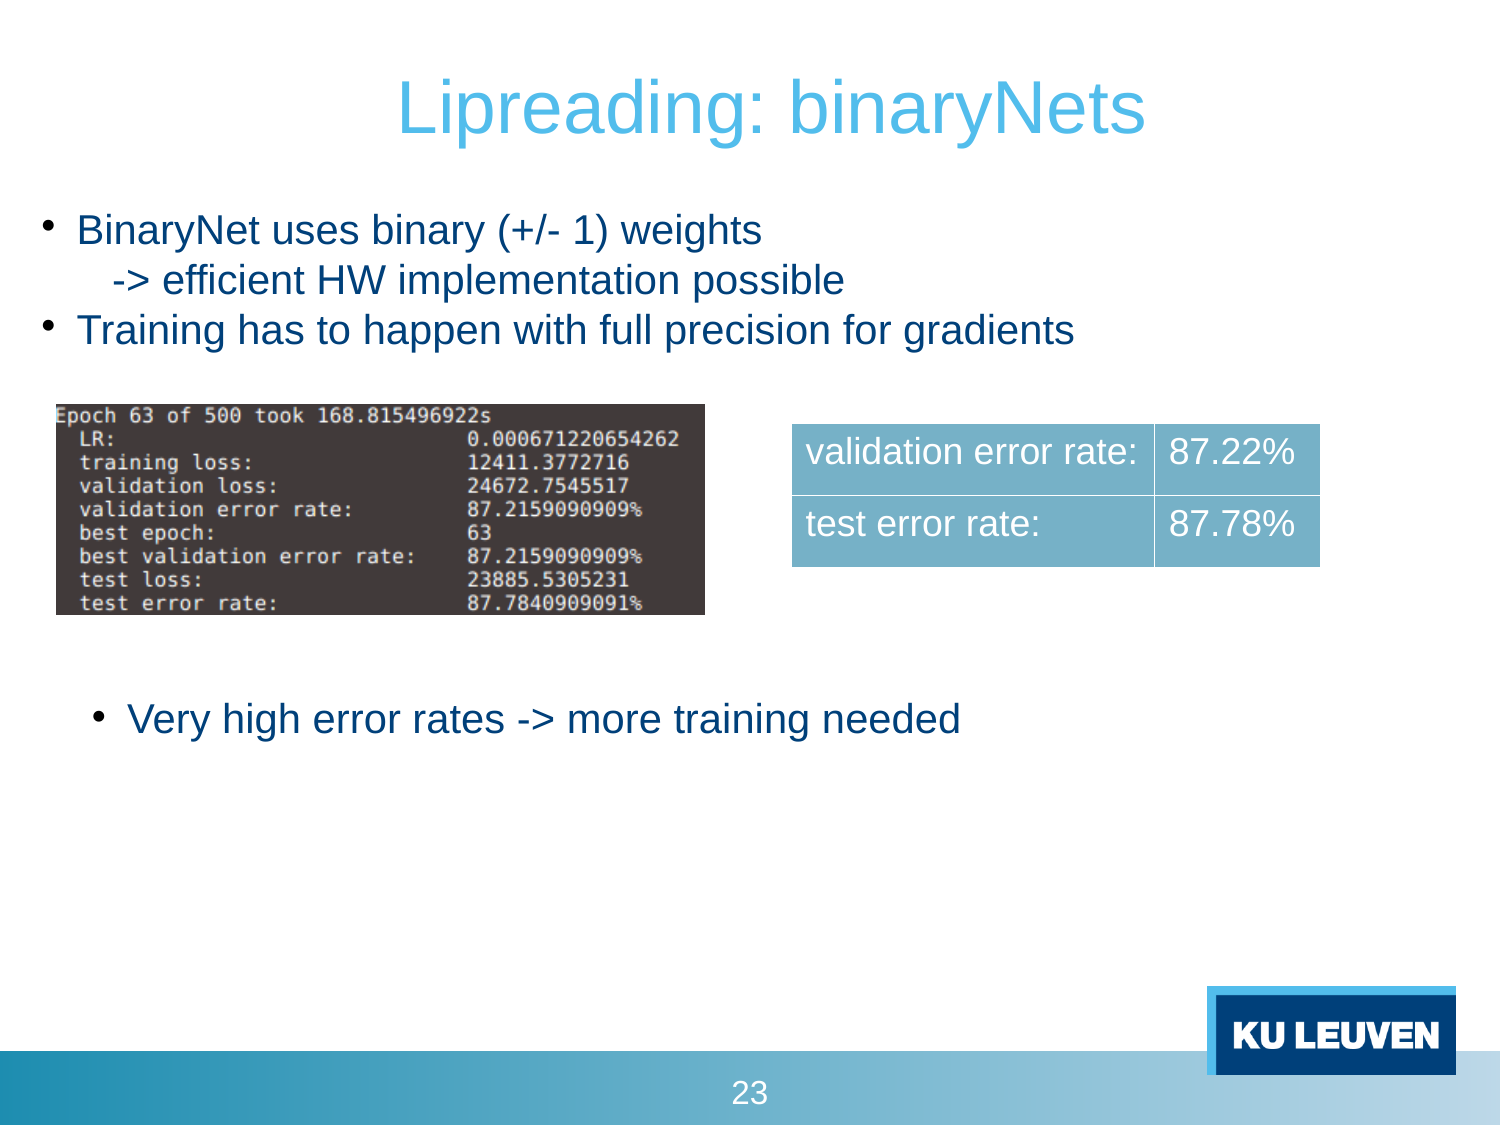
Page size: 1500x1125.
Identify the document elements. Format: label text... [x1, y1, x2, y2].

table_header 87.22% [1155, 424, 1320, 495]
picture [1207, 986, 1456, 1051]
table_cell 87.78% [1155, 496, 1320, 567]
table_cell test error rate: [792, 496, 1154, 567]
text_box <number> [0, 1051, 1500, 1125]
picture [56, 404, 706, 616]
text_box Lipreading: binaryNets [88, 29, 1456, 158]
table_header validation error rate: [792, 424, 1154, 495]
text_box Very high error rates -> more training needed [76, 688, 1096, 797]
text_box BinaryNet uses binary (+/- 1) weights -> efficient HW implementation possible Training has to happen with full precision for gradients [41, 158, 1483, 945]
